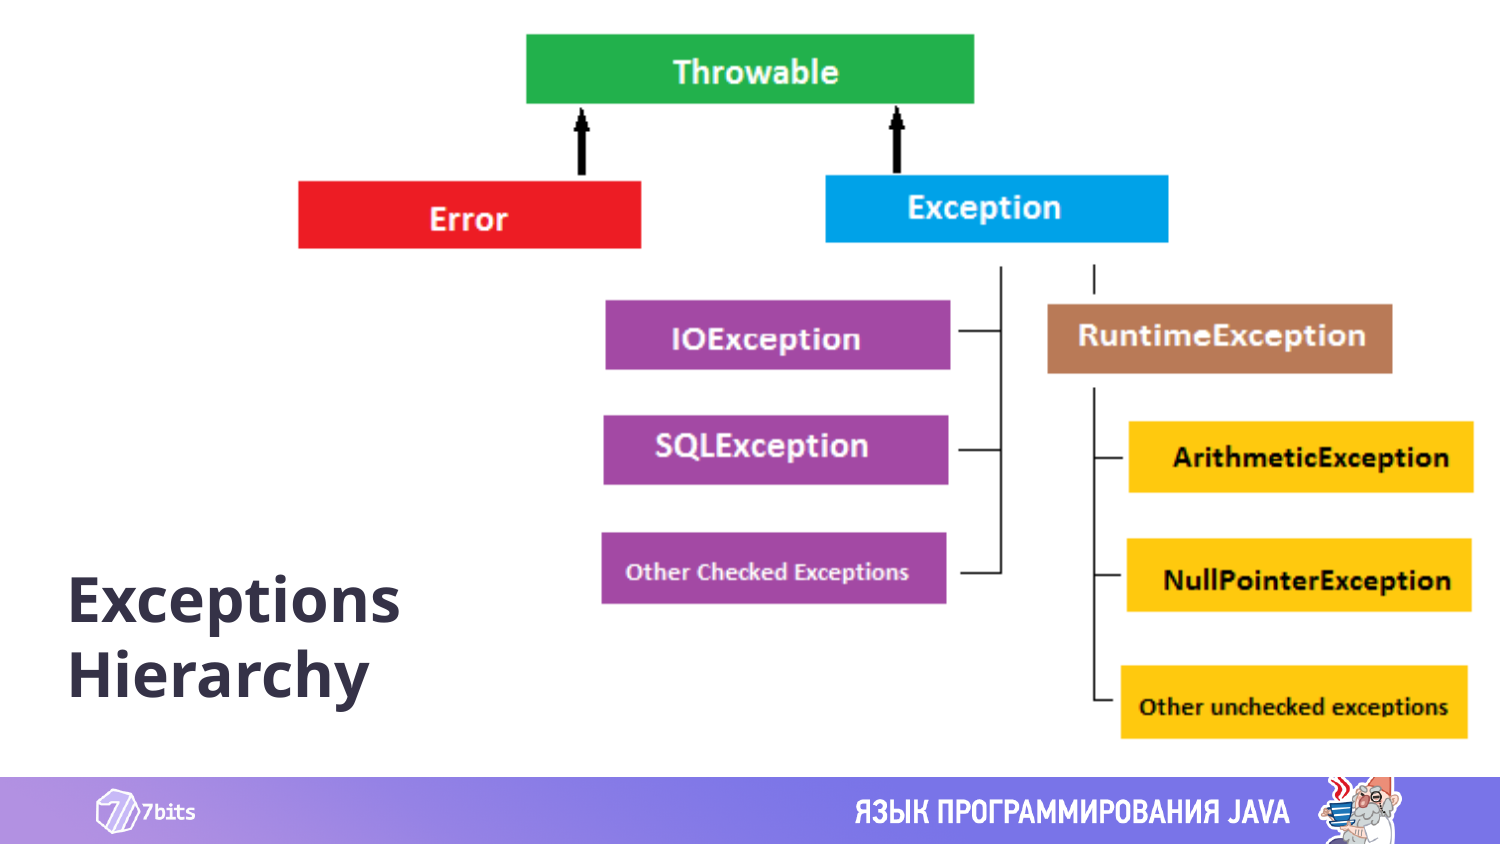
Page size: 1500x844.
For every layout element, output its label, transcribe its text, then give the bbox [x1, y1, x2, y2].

title Exceptions Hierarchy [51, 544, 1449, 740]
picture [0, 0, 1500, 844]
